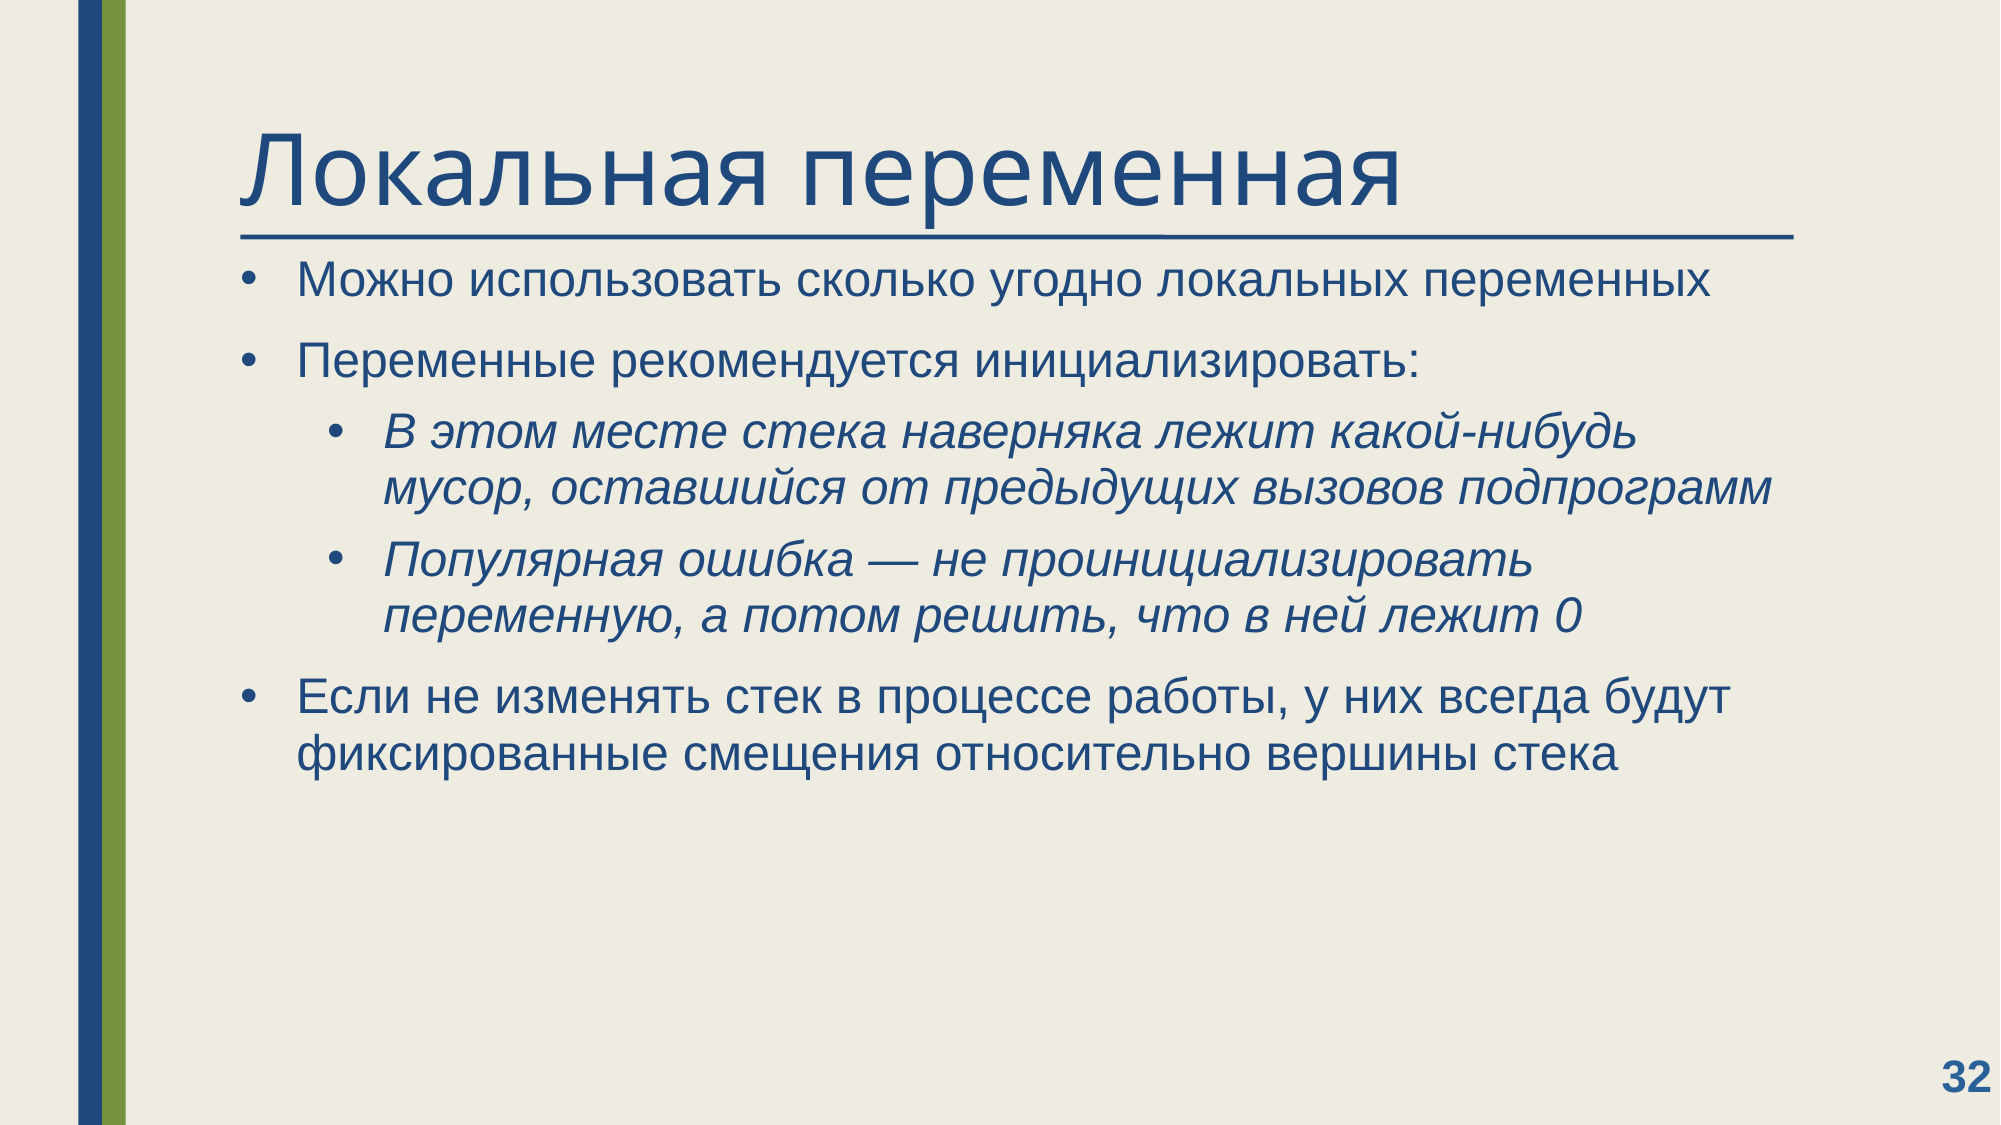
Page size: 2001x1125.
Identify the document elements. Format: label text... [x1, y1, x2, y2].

text_box <номер> [1766, 1043, 1998, 1125]
list Можно использовать сколько угодно локальных переменных Переменные рекомендуется инициализировать: В этом месте стека наверняка лежит какой-нибудь мусор, оставшийся от предыдущих вызовов подпрограмм Популярная ошибка — не проинициализировать переменную, а потом решить, что в ней лежит 0 Если не изменять стек в процессе работы, у них всегда будут фиксированные смещения относительно вершины стека [225, 243, 1800, 963]
title Локальная переменная [225, 112, 1800, 231]
